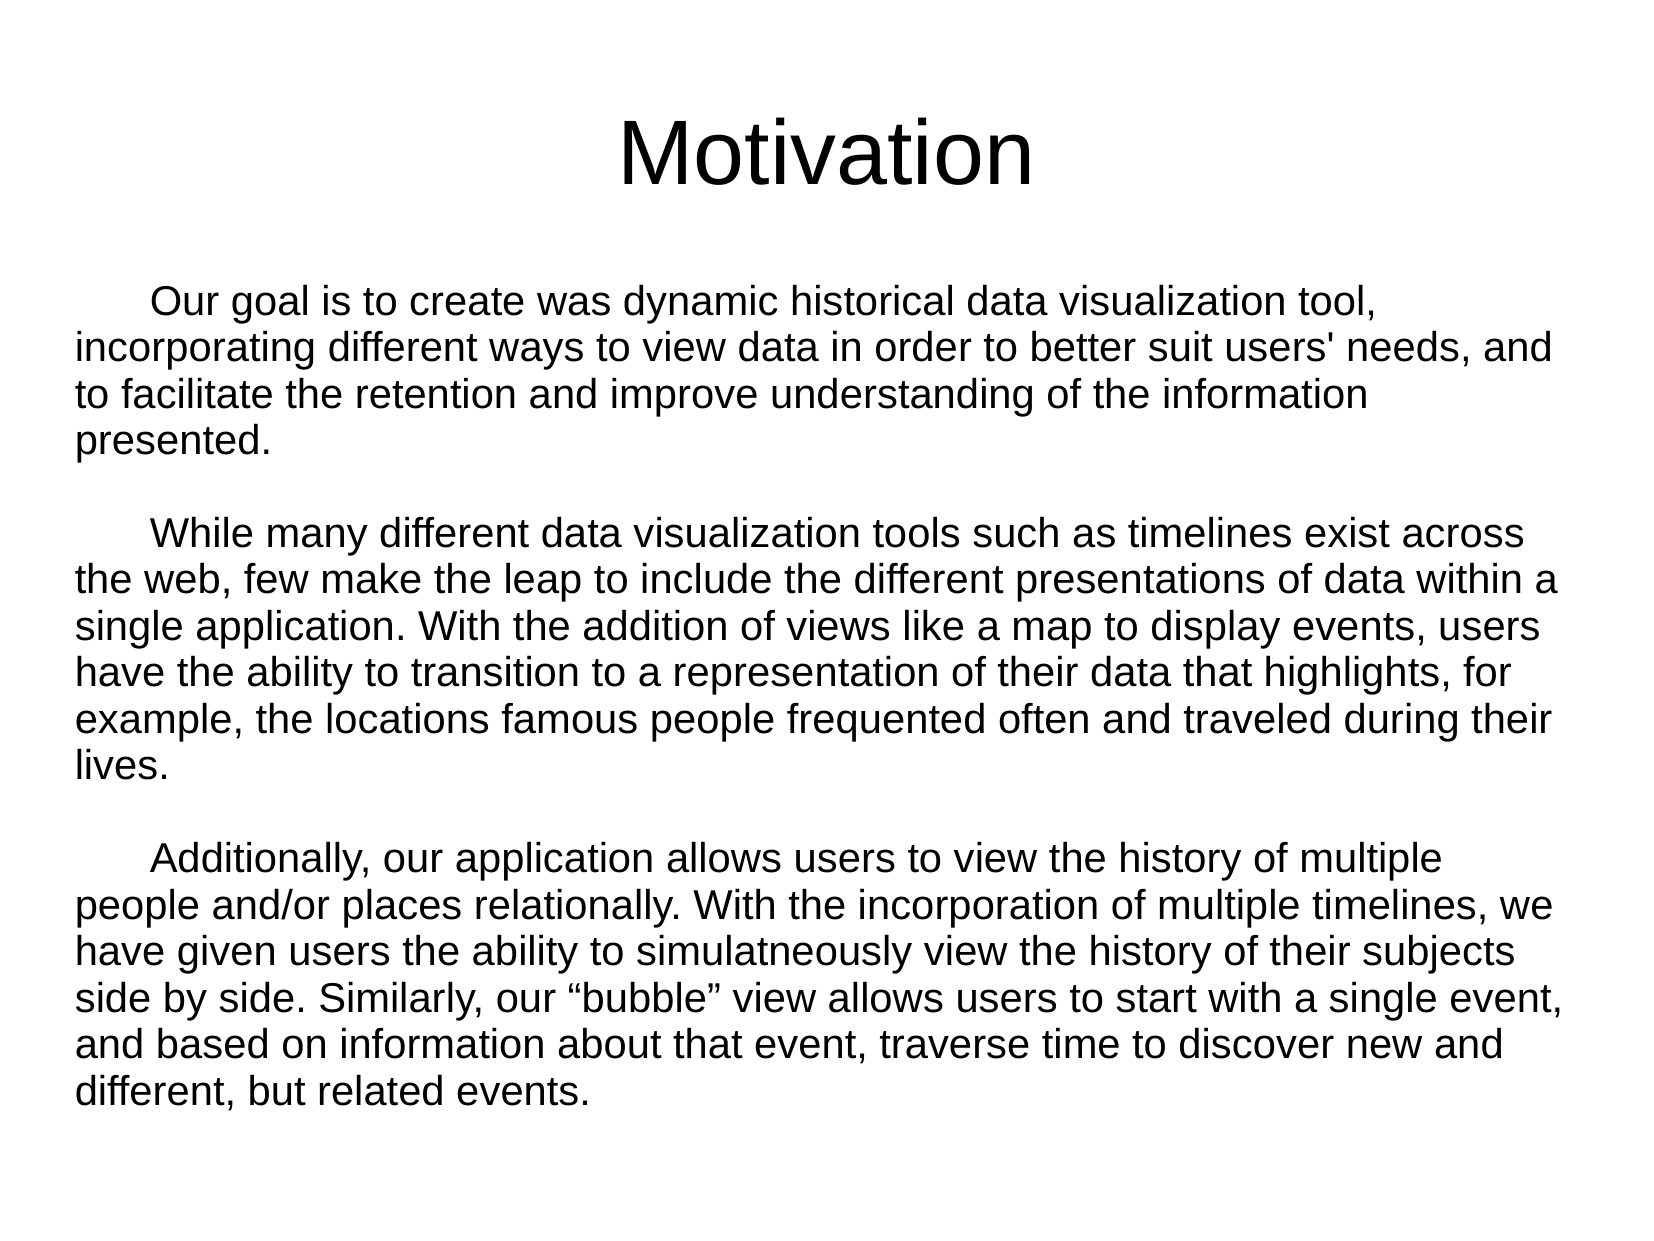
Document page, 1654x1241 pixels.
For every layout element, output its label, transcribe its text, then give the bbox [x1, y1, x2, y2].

title Motivation [82, 49, 1571, 257]
text_box Our goal is to create was dynamic historical data visualization tool, incorporating different ways to view data in order to better suit users' needs, and to facilitate the retention and improve understanding of the information presented. While many different data visualization tools such as timelines exist across the web, few make the leap to include the different presentations of data within a single application. With the addition of views like a map to display events, users have the ability to transition to a representation of their data that highlights, for example, the locations famous people frequented often and traveled during their lives. Additionally, our application allows users to view the history of multiple people and/or places relationally. With the incorporation of multiple timelines, we have given users the ability to simulatneously view the history of their subjects side by side. Similarly, our “bubble” view allows users to start with a single event, and based on information about that event, traverse time to discover new and different, but related events. [60, 270, 1591, 1122]
